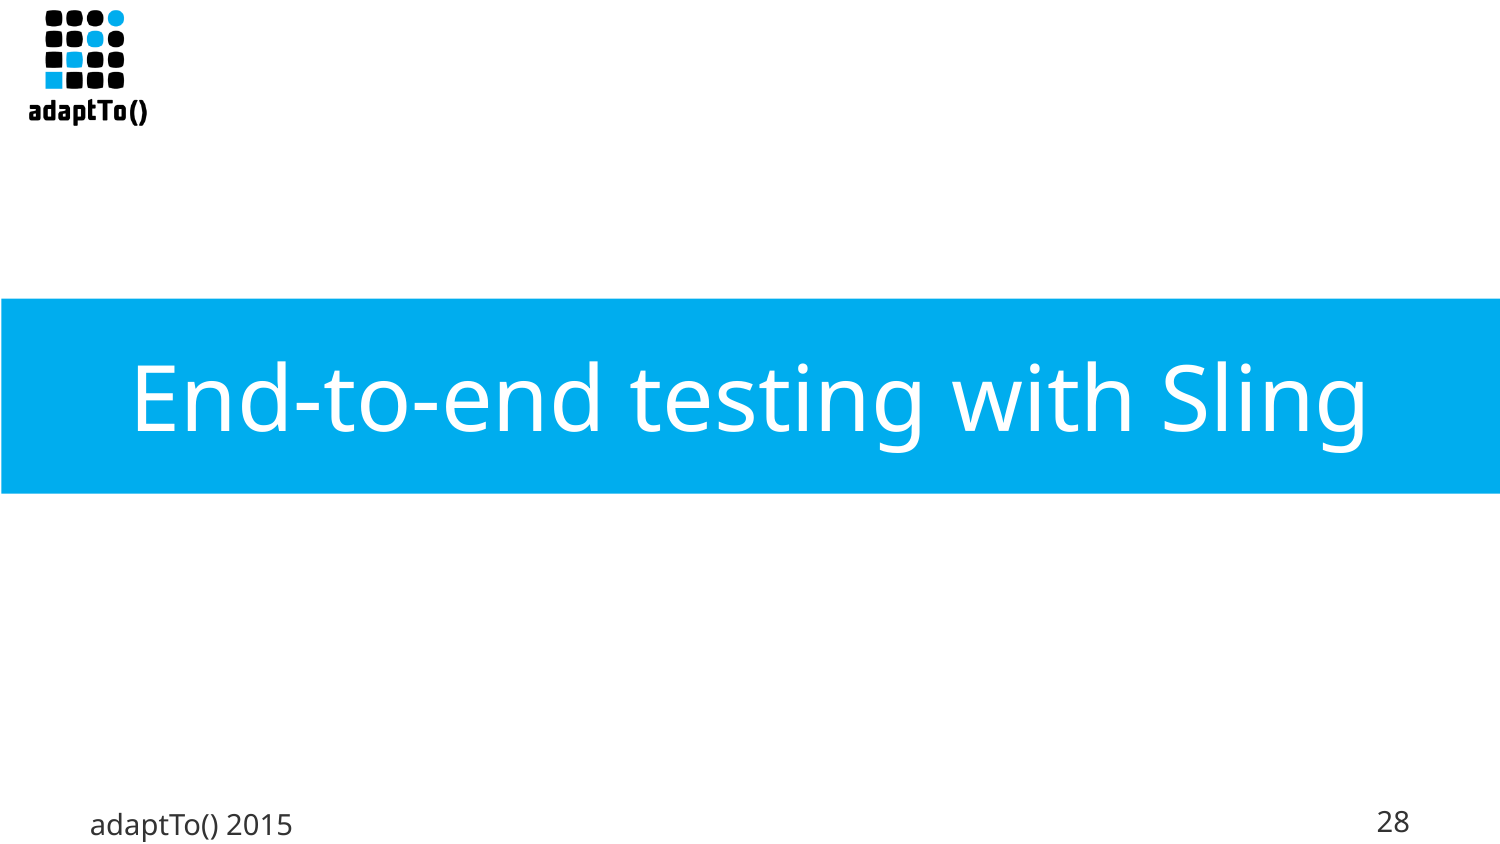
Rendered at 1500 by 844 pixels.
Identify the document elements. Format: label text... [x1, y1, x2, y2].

picture [27, 6, 148, 127]
title End-to-end testing with Sling [1, 298, 1500, 494]
